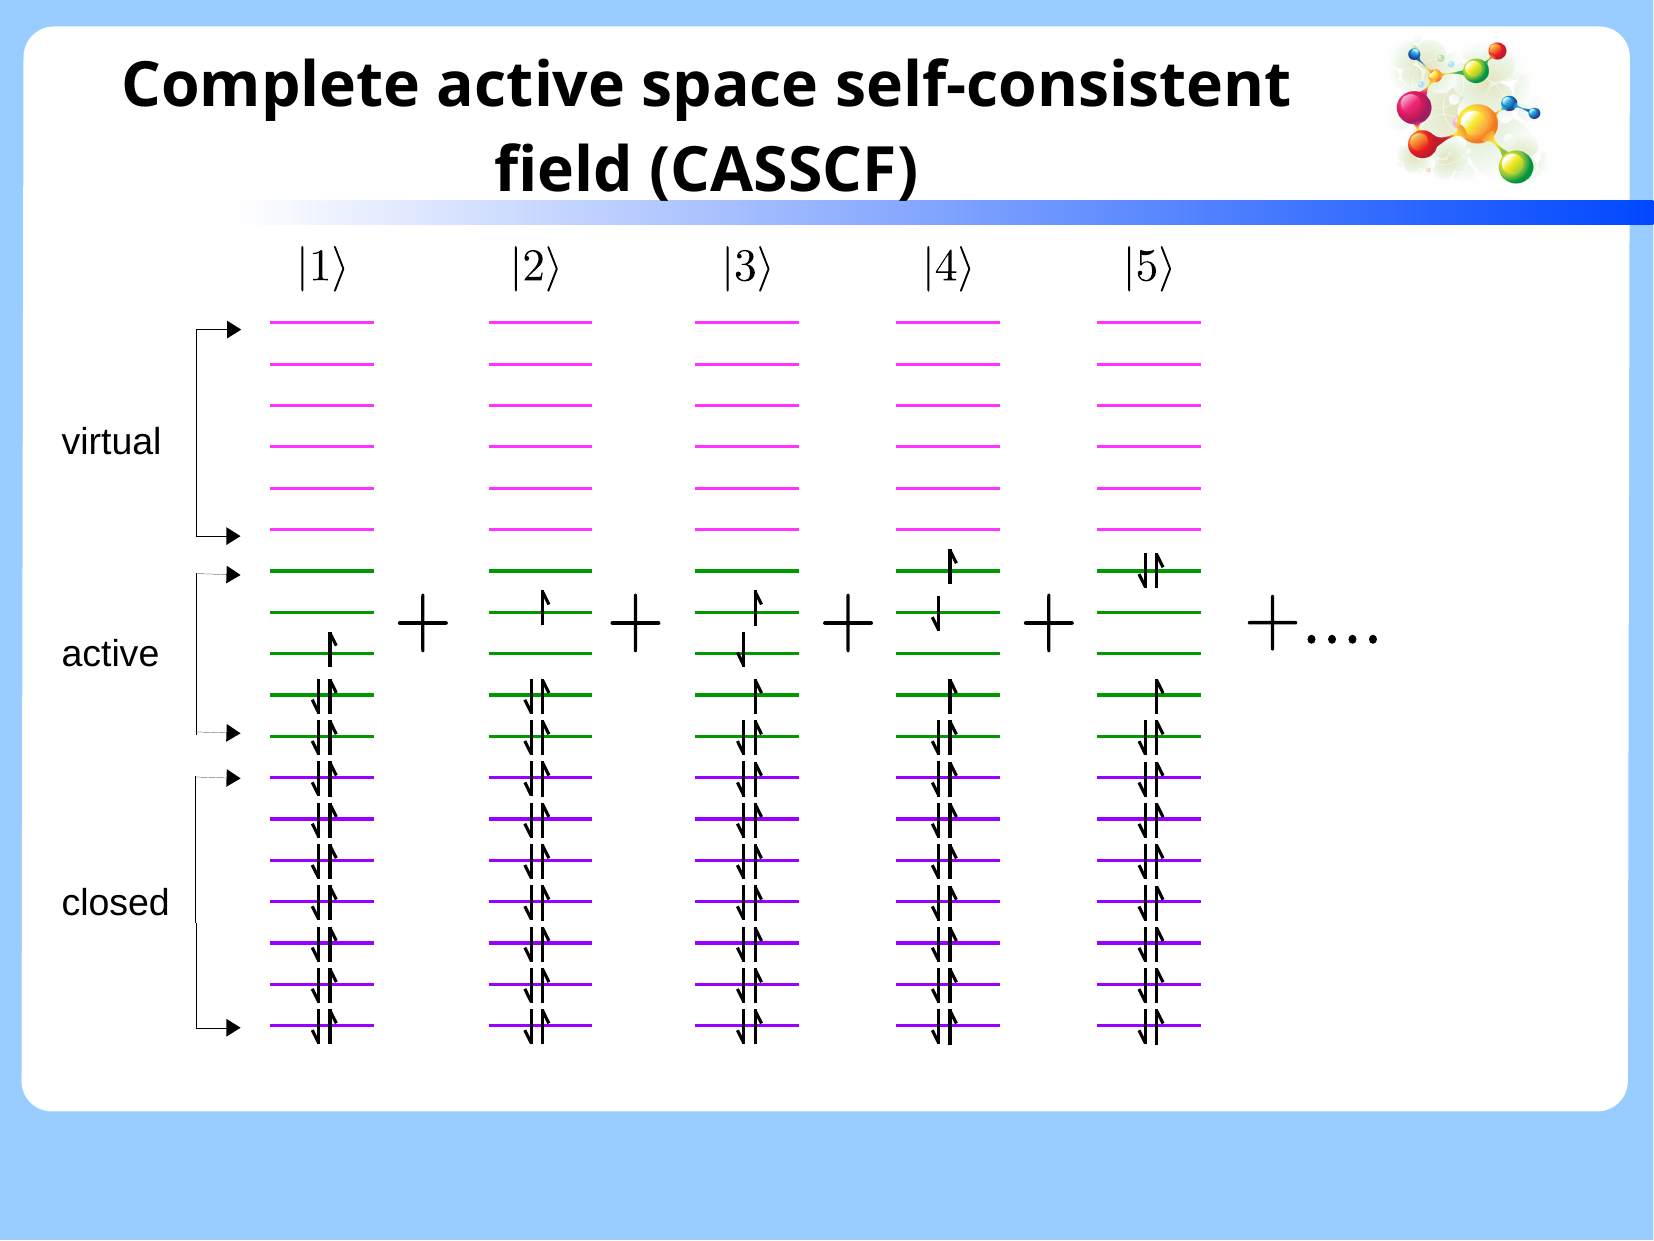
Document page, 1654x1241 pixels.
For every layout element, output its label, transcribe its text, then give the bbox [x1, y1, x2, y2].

text_box virtual [46, 412, 177, 512]
text_box [296, 245, 350, 292]
picture [1382, 29, 1556, 195]
text_box [1122, 246, 1177, 292]
text_box [818, 593, 877, 653]
text_box [721, 246, 775, 292]
title Complete active space self-consistent field (CASSCF) [82, 49, 1332, 201]
text_box [606, 593, 665, 653]
text_box [922, 246, 976, 292]
text_box [1243, 594, 1384, 651]
text_box closed [46, 873, 314, 931]
text_box [393, 593, 452, 653]
text_box active [46, 625, 314, 683]
text_box [509, 246, 563, 292]
text_box [1019, 593, 1078, 653]
